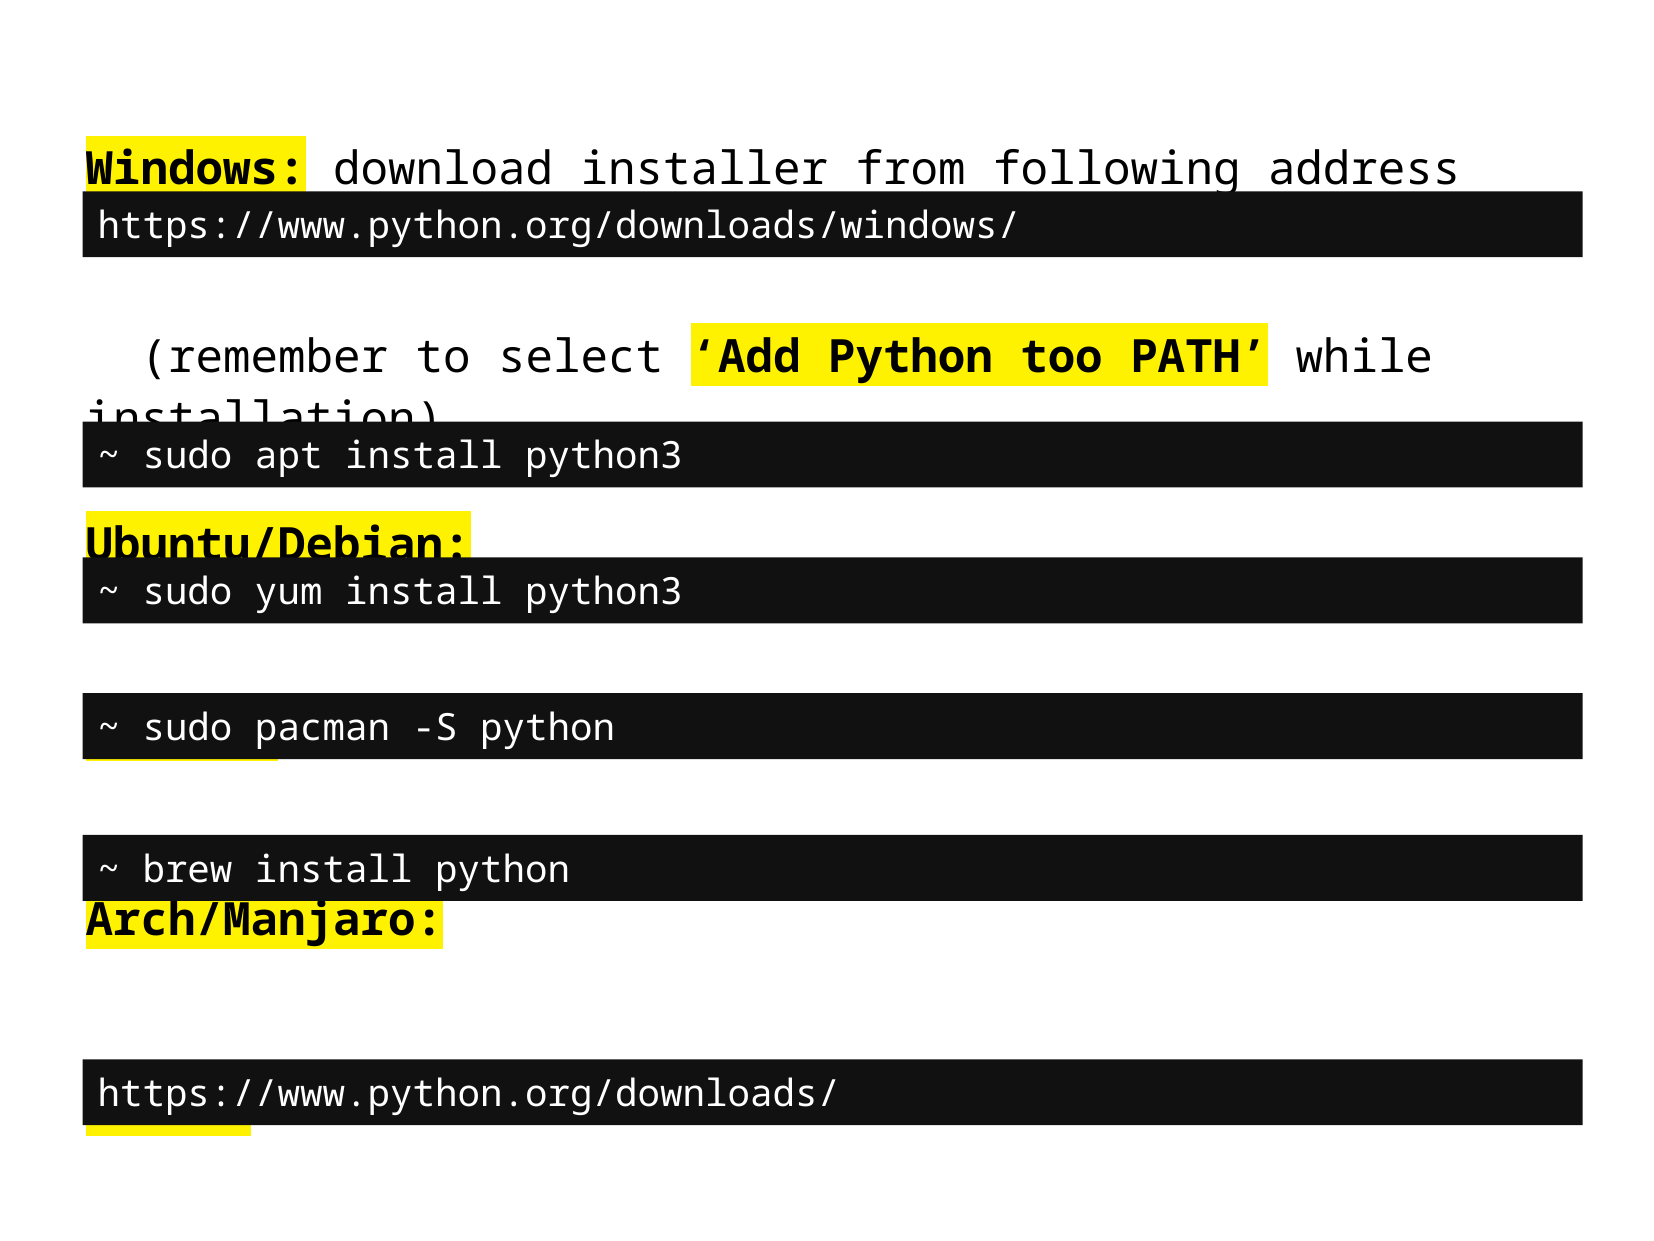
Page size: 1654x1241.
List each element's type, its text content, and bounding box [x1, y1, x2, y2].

text_box ~ sudo pacman -S python [82, 693, 1583, 746]
text_box ~ sudo apt install python3 [82, 421, 1583, 475]
text_box ~ sudo yum install python3 [82, 557, 1583, 610]
text_box https://www.python.org/downloads/windows/ [82, 191, 1583, 244]
text_box ~ brew install python [82, 834, 1583, 888]
text_box Windows: download installer from following address (remember to select ‘Add Python too PATH’ while installation) Ubuntu/Debian: Fedora: Arch/Manjaro: MacOS: for source files and packages for almost any operating systems check following address: [70, 128, 1571, 1059]
text_box https://www.python.org/downloads/ [82, 1059, 1583, 1112]
